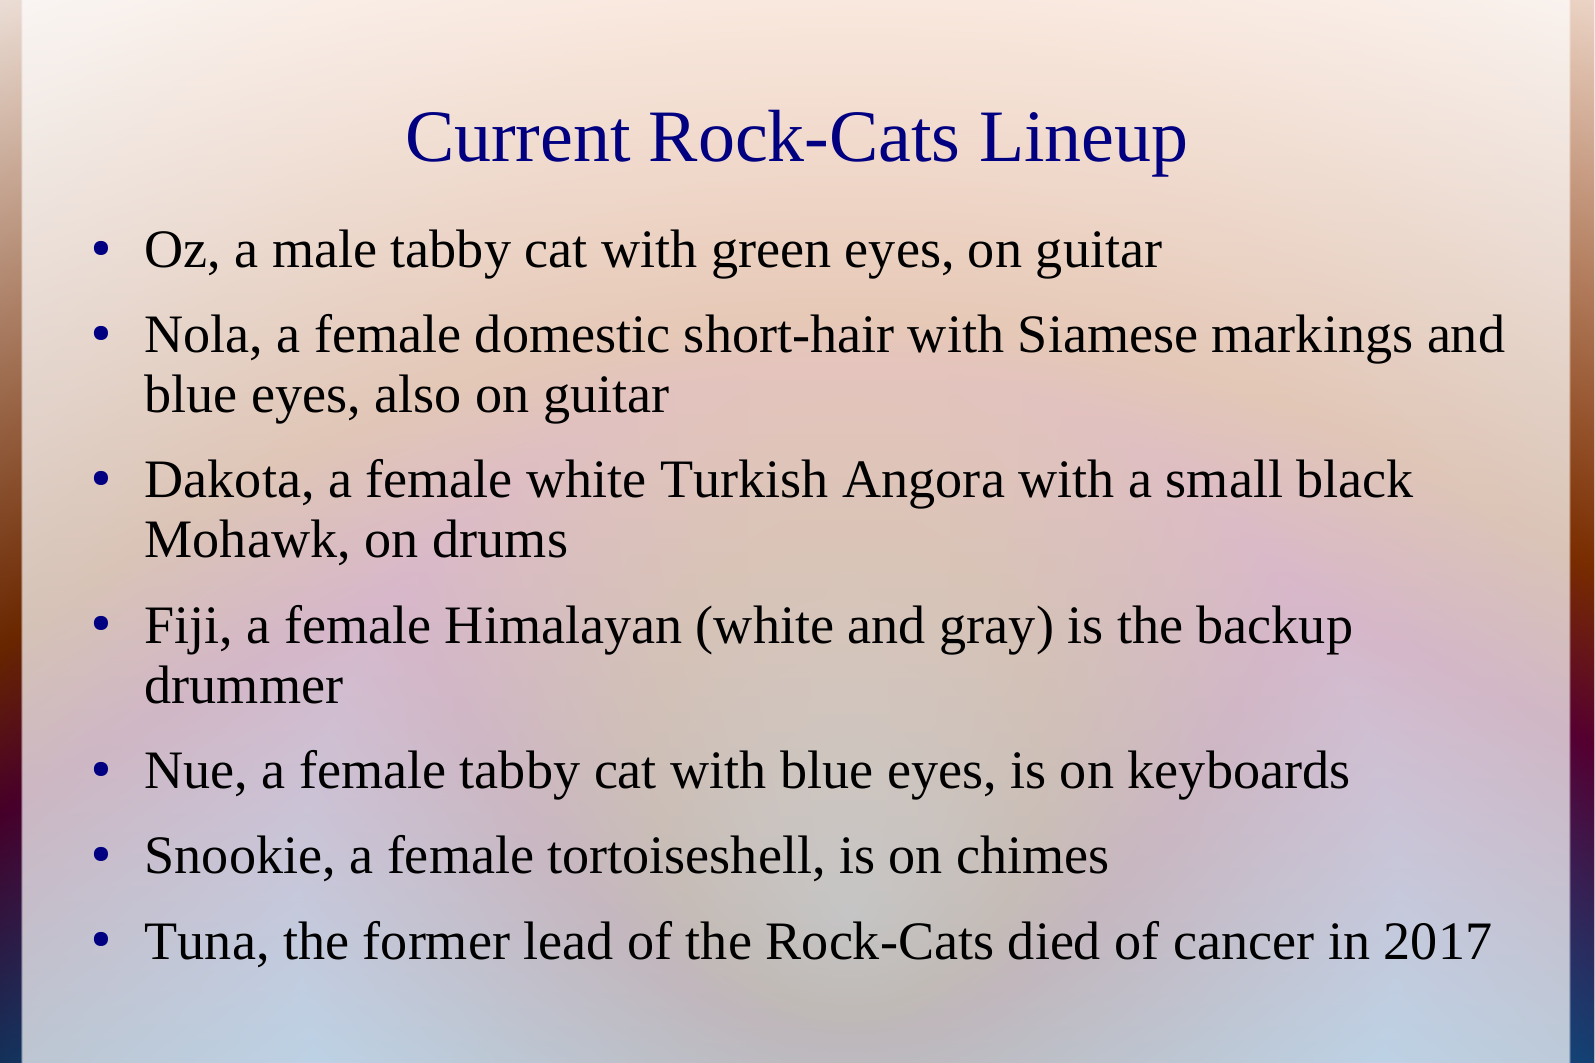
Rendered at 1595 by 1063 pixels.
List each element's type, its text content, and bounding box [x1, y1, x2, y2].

list Oz, a male tabby cat with green eyes, on guitar Nola, a female domestic short-hair with Siamese markings and blue eyes, also on guitar Dakota, a female white Turkish Angora with a small black Mohawk, on drums Fiji, a female Himalayan (white and gray) is the backup drummer Nue, a female tabby cat with blue eyes, is on keyboards Snookie, a female tortoiseshell, is on chimes Tuna, the former lead of the Rock-Cats died of cancer in 2017 [73, 219, 1509, 981]
title Current Rock-Cats Lineup [79, 47, 1515, 225]
picture [0, 0, 1595, 1063]
